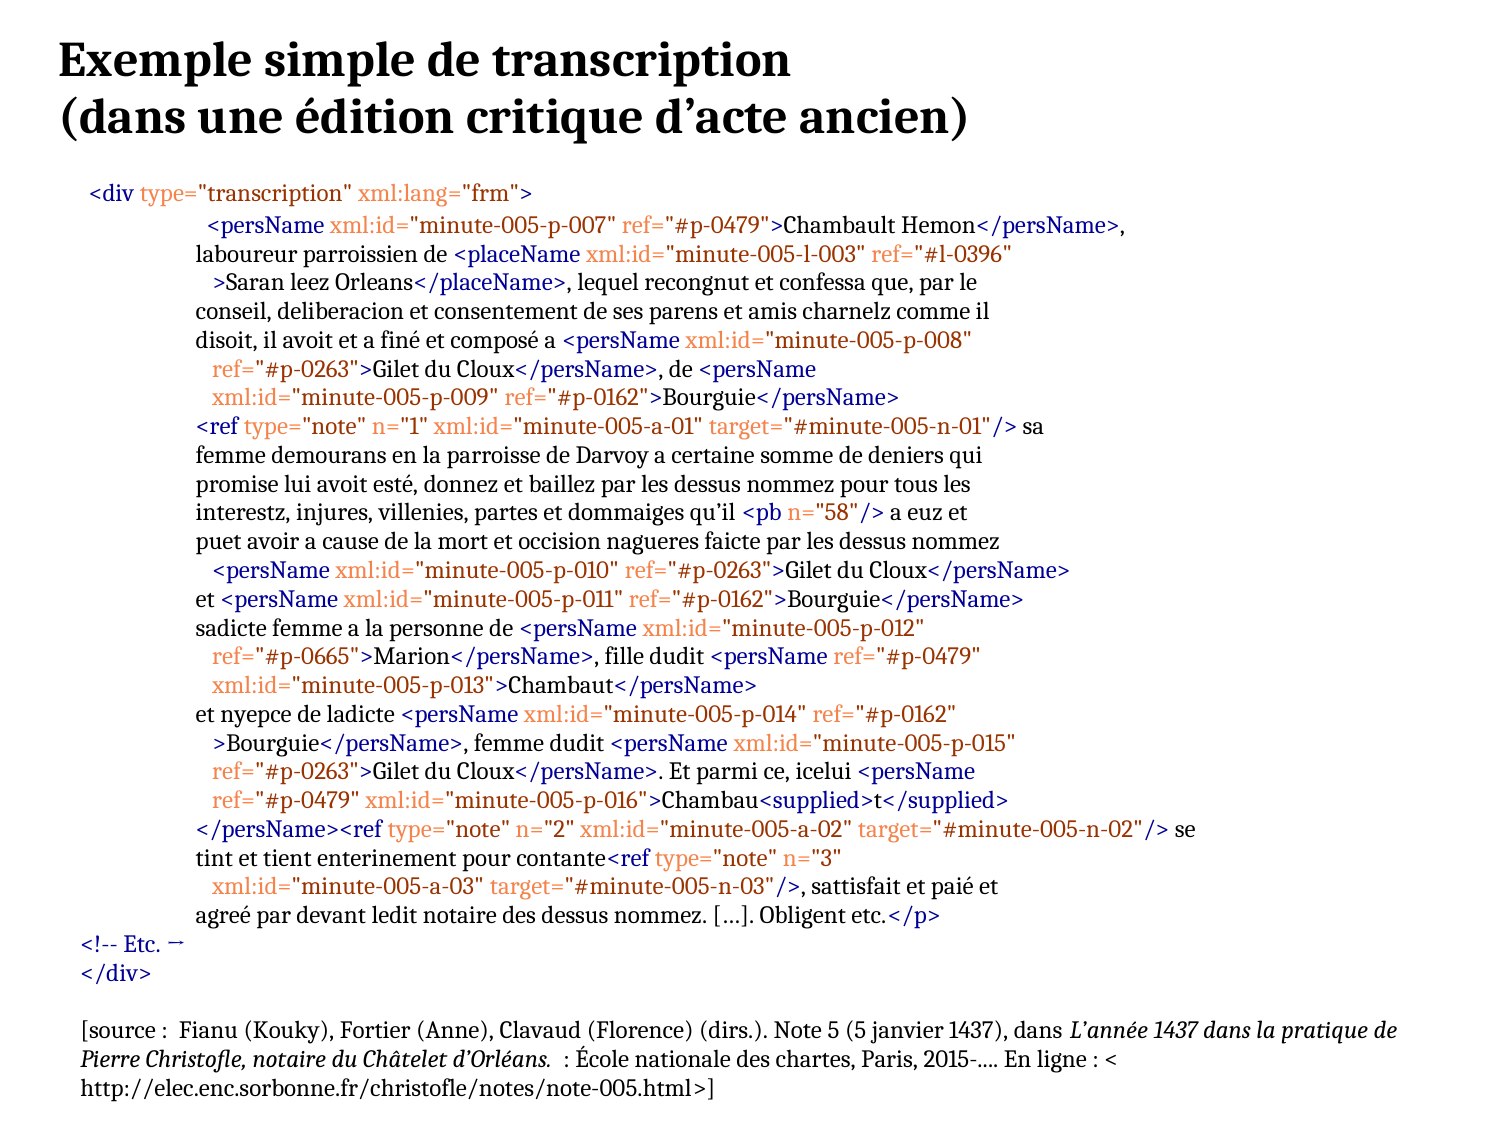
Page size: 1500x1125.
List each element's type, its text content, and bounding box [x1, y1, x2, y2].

title Exemple simple de transcription (dans une édition critique d’acte ancien) [59, 0, 1409, 178]
subtitle <div type="transcription" xml:lang="frm"> <persName xml:id="minute-005-p-007" ref="#p-0479">Chambault Hemon</persName>, laboureur parroissien de <placeName xml:id="minute-005-l-003" ref="#l-0396" >Saran leez Orleans</placeName>, lequel recongnut et confessa que, par le conseil, deliberacion et consentement de ses parens et amis charnelz comme il disoit, il avoit et a finé et composé a <persName xml:id="minute-005-p-008" ref="#p-0263">Gilet du Cloux</persName>, de <persName xml:id="minute-005-p-009" ref="#p-0162">Bourguie</persName> <ref type="note" n="1" xml:id="minute-005-a-01" target="#minute-005-n-01"/> sa femme demourans en la parroisse de Darvoy a certaine somme de deniers qui promise lui avoit esté, donnez et baillez par les dessus nommez pour tous les interestz, injures, villenies, partes et dommaiges qu’il <pb n="58"/> a euz et puet avoir a cause de la mort et occision nagueres faicte par les dessus nommez <persName xml:id="minute-005-p-010" ref="#p-0263">Gilet du Cloux</persName> et <persName xml:id="minute-005-p-011" ref="#p-0162">Bourguie</persName> sadicte femme a la personne de <persName xml:id="minute-005-p-012" ref="#p-0665">Marion</persName>, fille dudit <persName ref="#p-0479" xml:id="minute-005-p-013">Chambaut</persName> et nyepce de ladicte <persName xml:id="minute-005-p-014" ref="#p-0162" >Bourguie</persName>, femme dudit <persName xml:id="minute-005-p-015" ref="#p-0263">Gilet du Cloux</persName>. Et parmi ce, icelui <persName ref="#p-0479" xml:id="minute-005-p-016">Chambau<supplied>t</supplied> </persName><ref type="note" n="2" xml:id="minute-005-a-02" target="#minute-005-n-02"/> se tint et tient enterinement pour contante<ref type="note" n="3" xml:id="minute-005-a-03" target="#minute-005-n-03"/>, sattisfait et paié et agreé par devant ledit notaire des dessus nommez. […]. Obligent etc.</p> <!-- Etc. → </div> [source : Fianu (Kouky), Fortier (Anne), Clavaud (Florence) (dirs.). Note 5 (5 janvier 1437), dans L’année 1437 dans la pratique de Pierre Christofle, notaire du Châtelet d’Orléans. : École nationale des chartes, Paris, 2015-.... En ligne : <http://elec.enc.sorbonne.fr/christofle/notes/note-005.html>] [80, 132, 1431, 1125]
